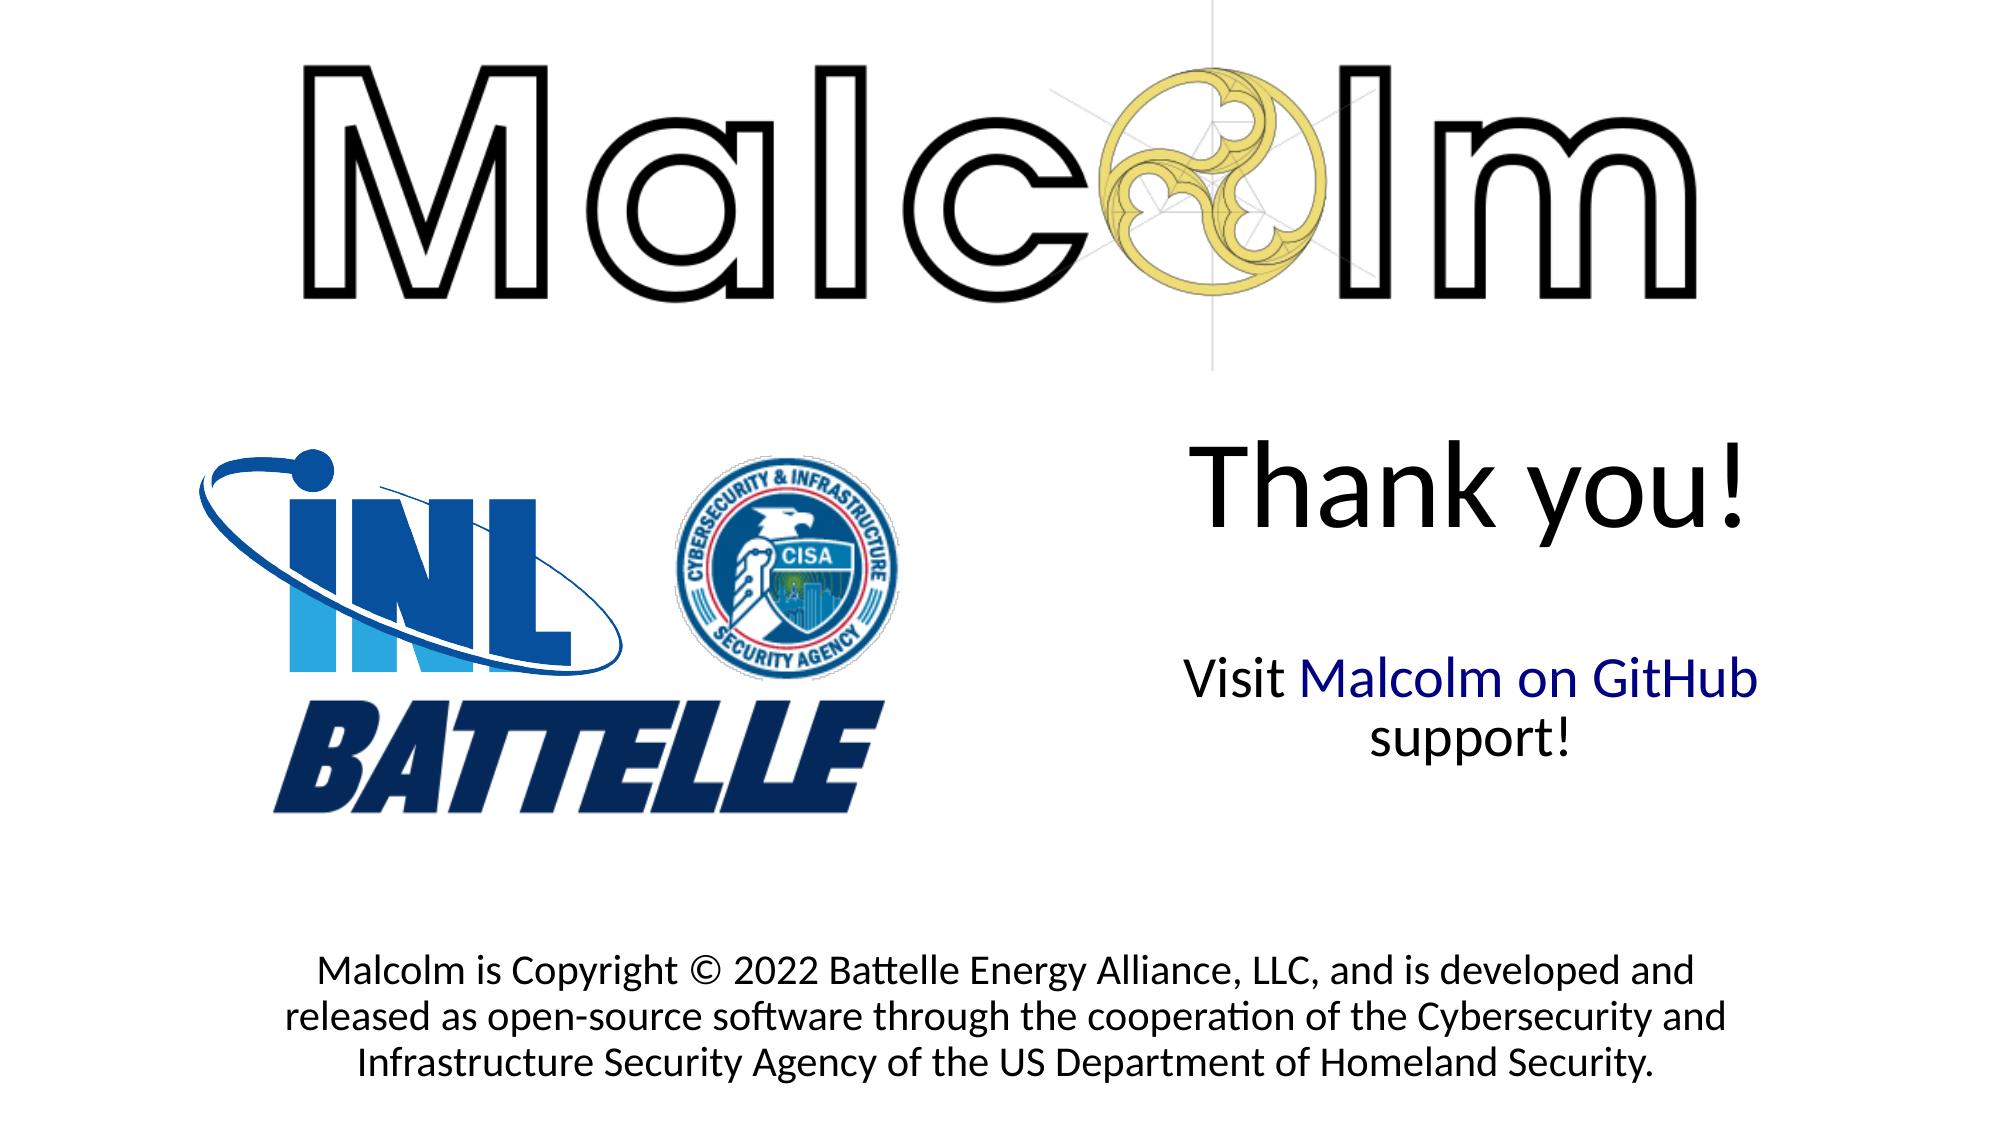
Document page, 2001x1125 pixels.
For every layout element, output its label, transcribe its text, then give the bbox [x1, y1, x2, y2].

title Thank you! [1140, 428, 1803, 543]
text_box Malcolm is Copyright © 2022 Battelle Energy Alliance, LLC, and is developed and released as open-source software through the cooperation of the Cybersecurity and Infrastructure Security Agency of the US Department of Homeland Security. [250, 940, 1763, 1125]
picture [199, 449, 654, 676]
picture [674, 455, 900, 681]
title Visit Malcolm on GitHubsupport! [1087, 543, 1856, 882]
picture [295, 0, 1705, 372]
picture [239, 687, 921, 827]
